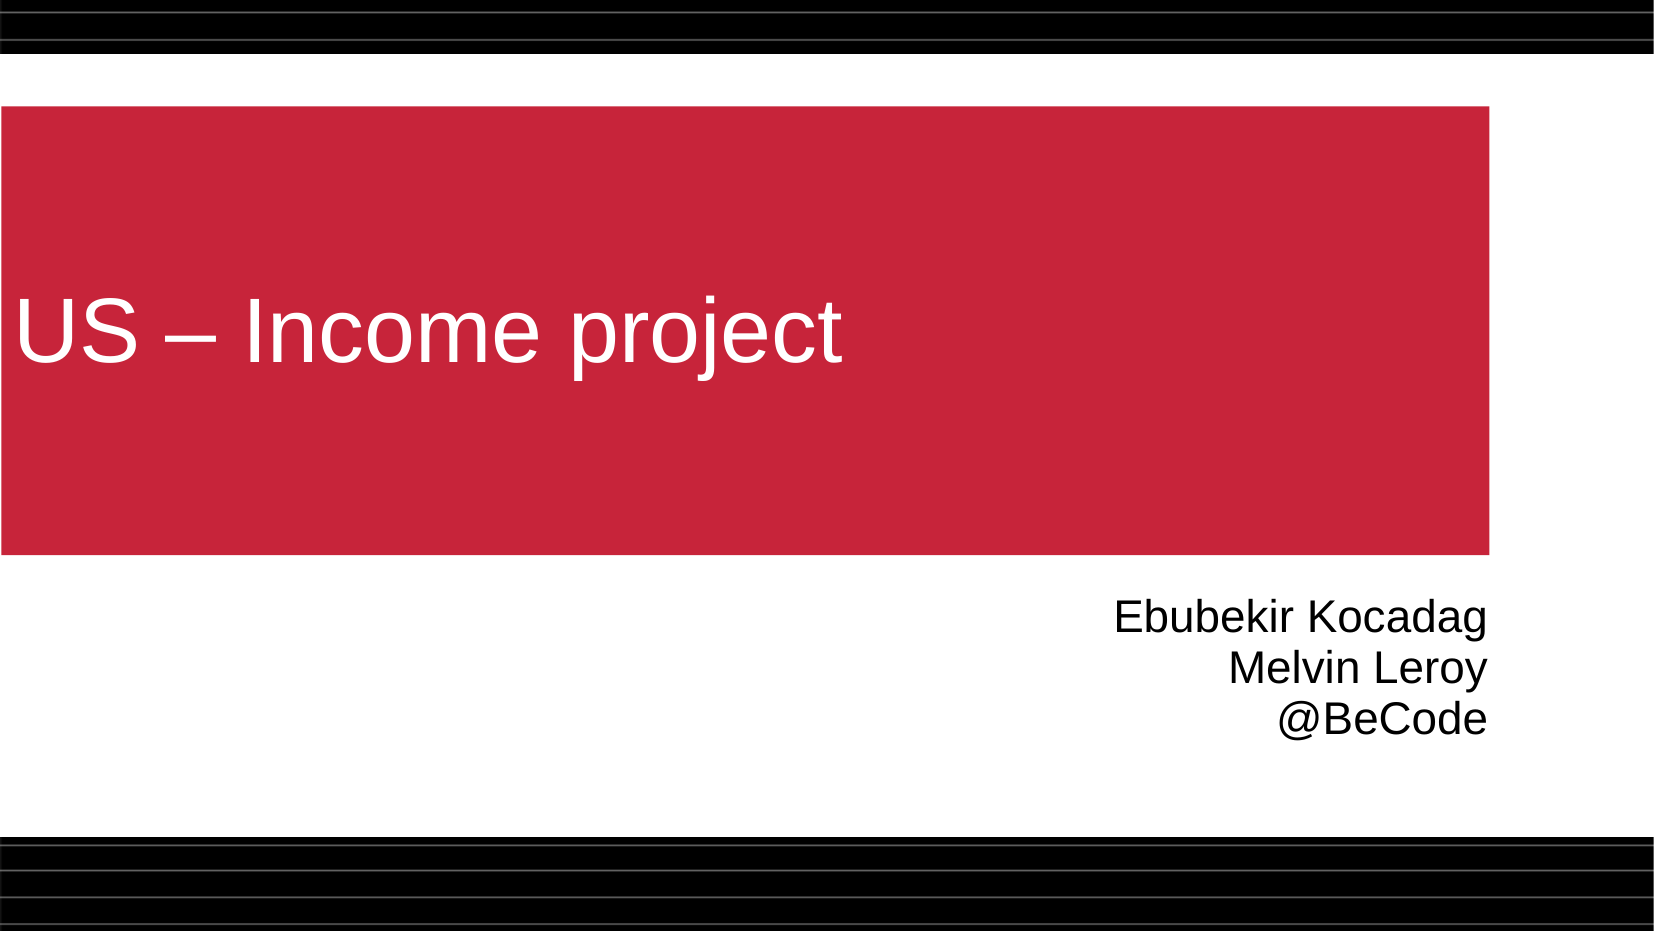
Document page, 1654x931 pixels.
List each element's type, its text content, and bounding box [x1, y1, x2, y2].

picture [0, 837, 1654, 931]
title US – Income project [1, 106, 1490, 556]
picture [0, 0, 1654, 54]
subtitle Ebubekir Kocadag Melvin Leroy @BeCode [625, 590, 1489, 804]
